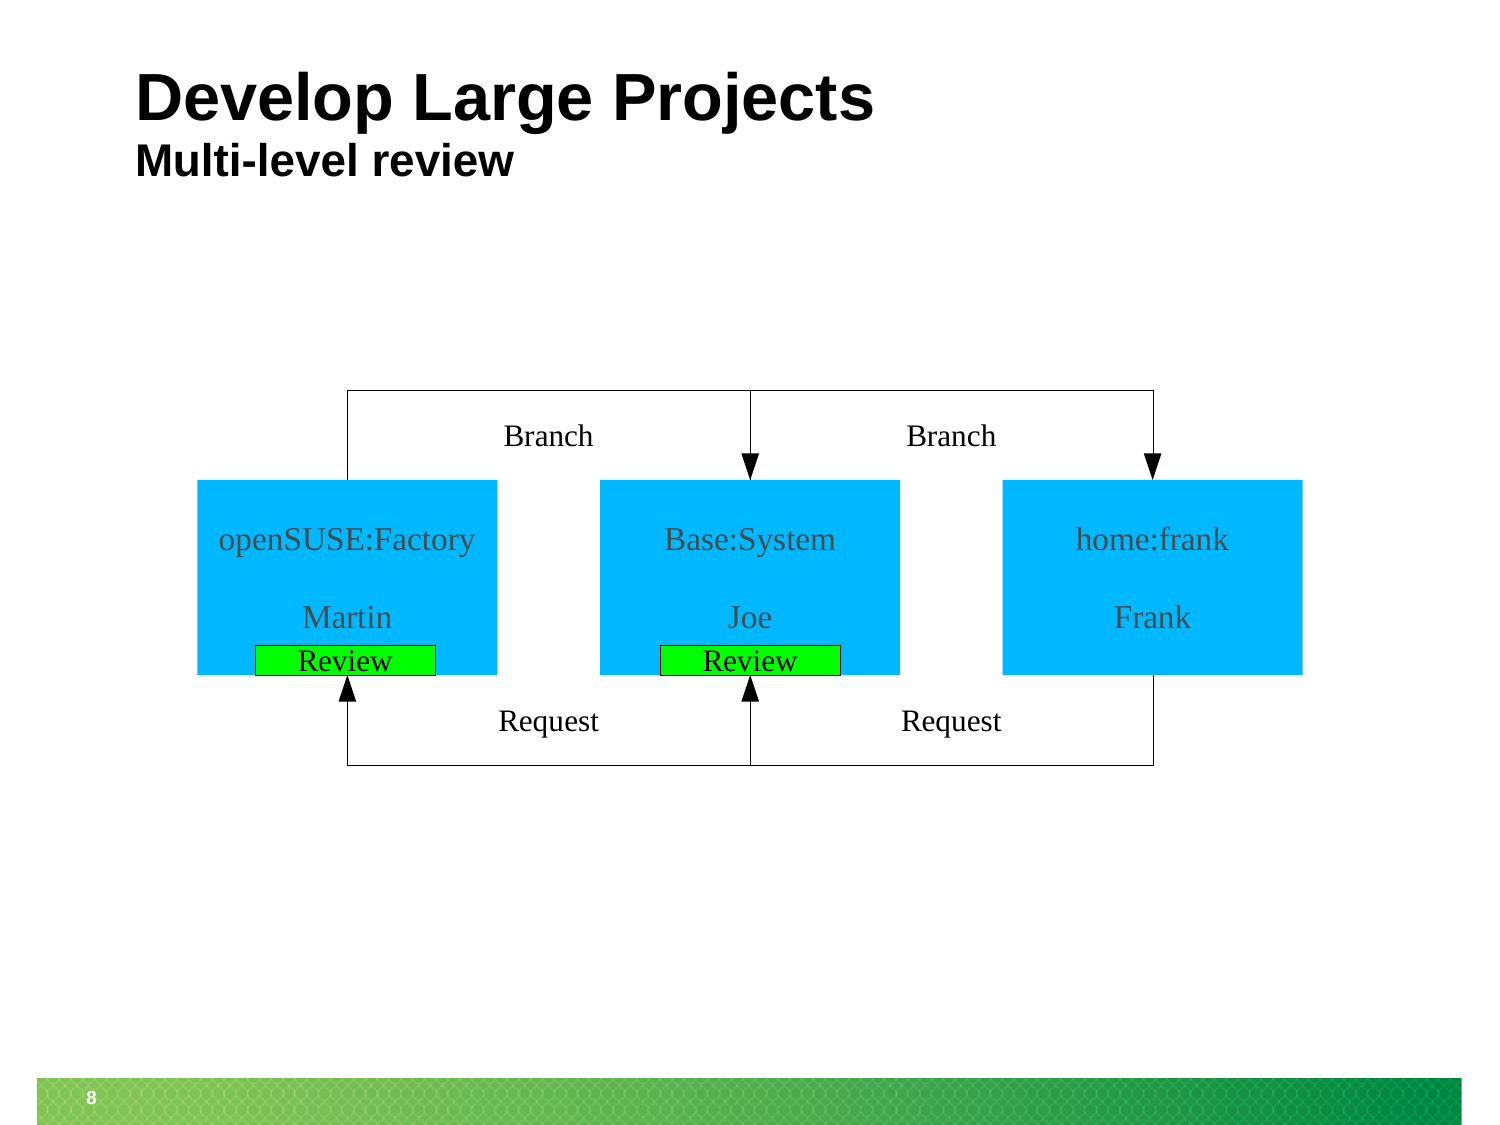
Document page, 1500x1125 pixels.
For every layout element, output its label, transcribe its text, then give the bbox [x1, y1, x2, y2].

text_box openSUSE:Factory Martin [197, 479, 498, 676]
text_box Base:System Joe [600, 479, 901, 676]
text_box Review [660, 645, 841, 676]
picture [36, 1078, 1462, 1125]
text_box Review [255, 645, 436, 676]
title Develop Large Projects Multi-level review [135, 41, 1372, 204]
text_box home:frank Frank [1002, 479, 1303, 676]
